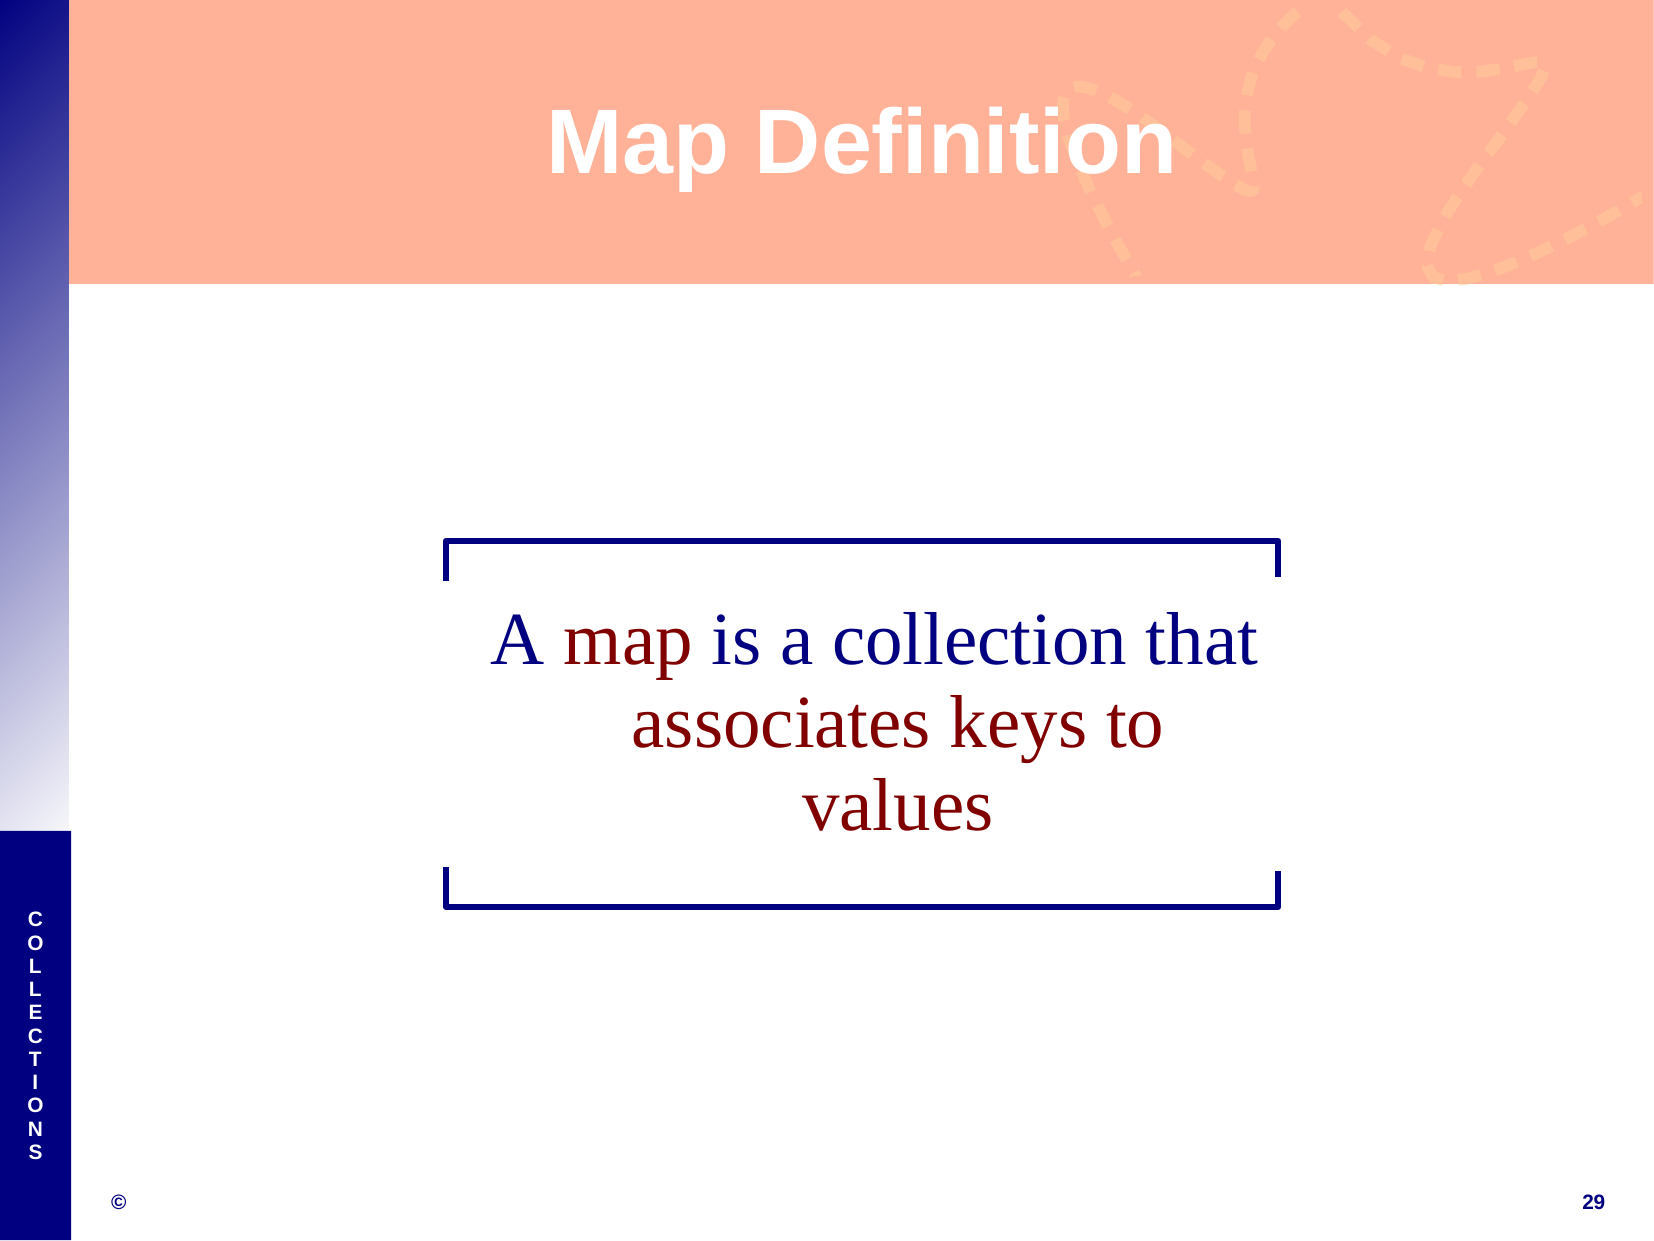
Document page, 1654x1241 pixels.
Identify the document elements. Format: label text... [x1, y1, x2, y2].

text_box A map is a collection that associates keys to values [461, 513, 1263, 931]
text_box C O L L E C T I O N S [0, 830, 71, 1241]
title Map Definition [70, 37, 1654, 246]
